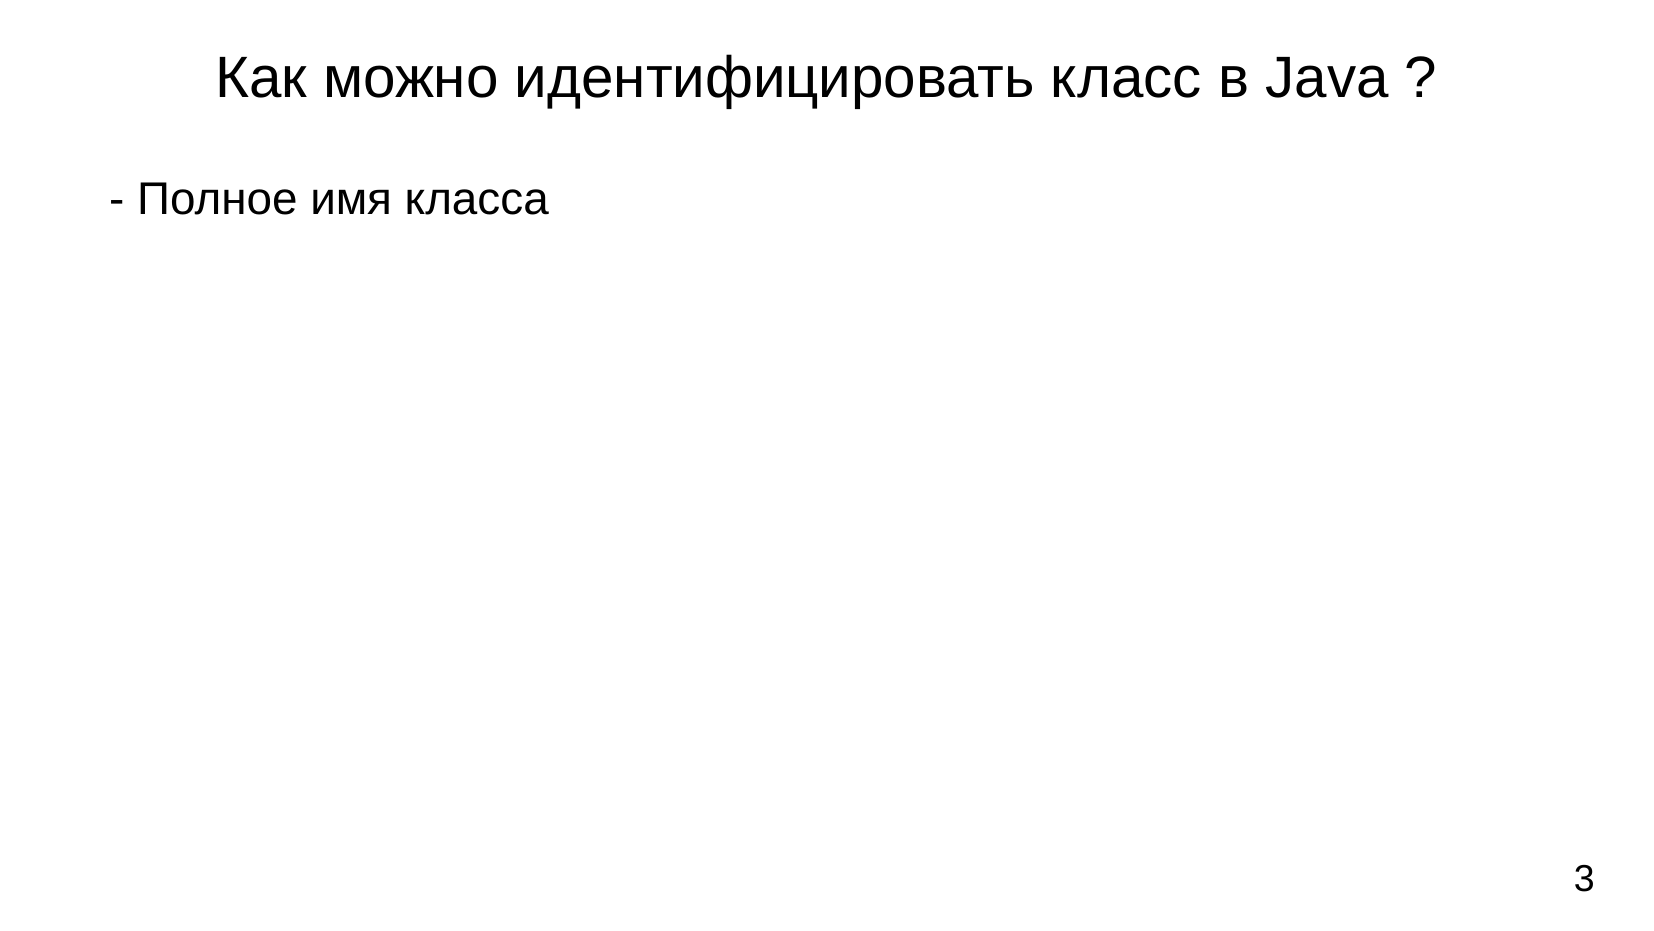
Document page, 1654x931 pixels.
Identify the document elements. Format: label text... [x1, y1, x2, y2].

text_box Как можно идентифицировать класс в Java ? [147, 37, 1506, 165]
text_box 3 [1559, 850, 1642, 908]
text_box - Полное имя класса [94, 165, 1548, 232]
